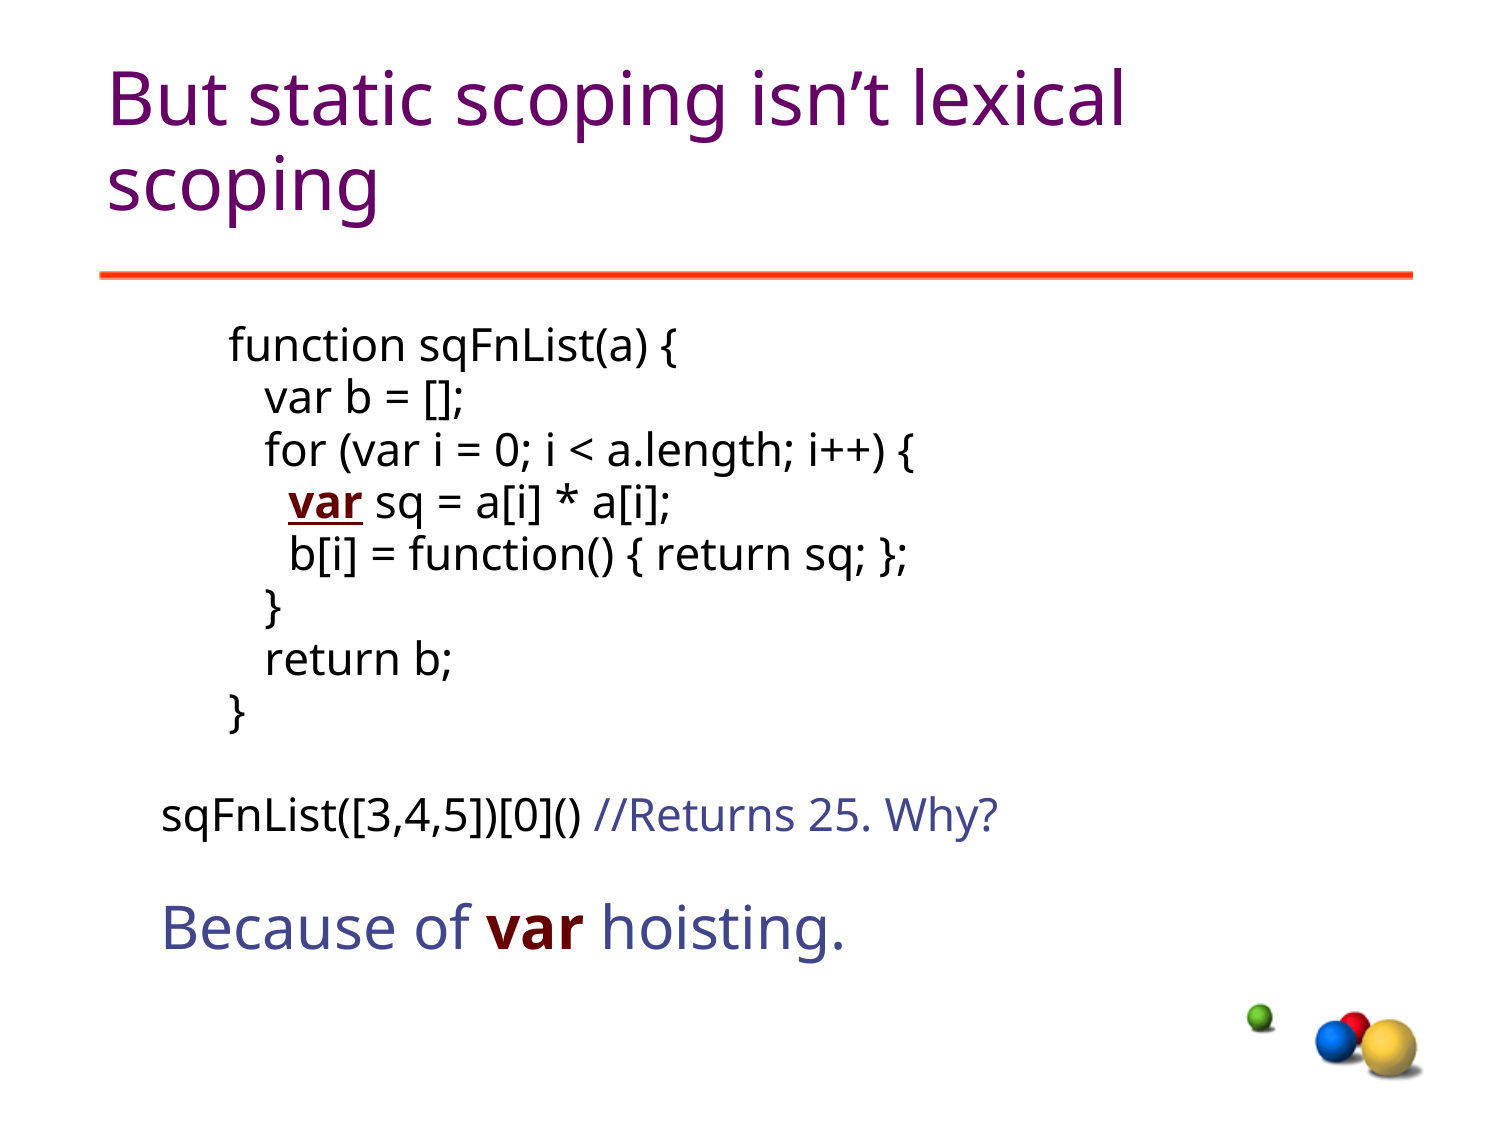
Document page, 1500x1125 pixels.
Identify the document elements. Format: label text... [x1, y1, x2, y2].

subtitle function sqFnList(a) { var b = []; for (var i = 0; i < a.length; i++) { var sq = a[i] * a[i]; b[i] = function() { return sq; }; } return b; } sqFnList([3,4,5])[0]() //Returns 25. Why? Because of var hoisting. [144, 320, 1407, 981]
picture [99, 271, 1413, 280]
title But static scoping isn’t lexical scoping [106, 57, 1369, 231]
picture [1224, 999, 1449, 1083]
